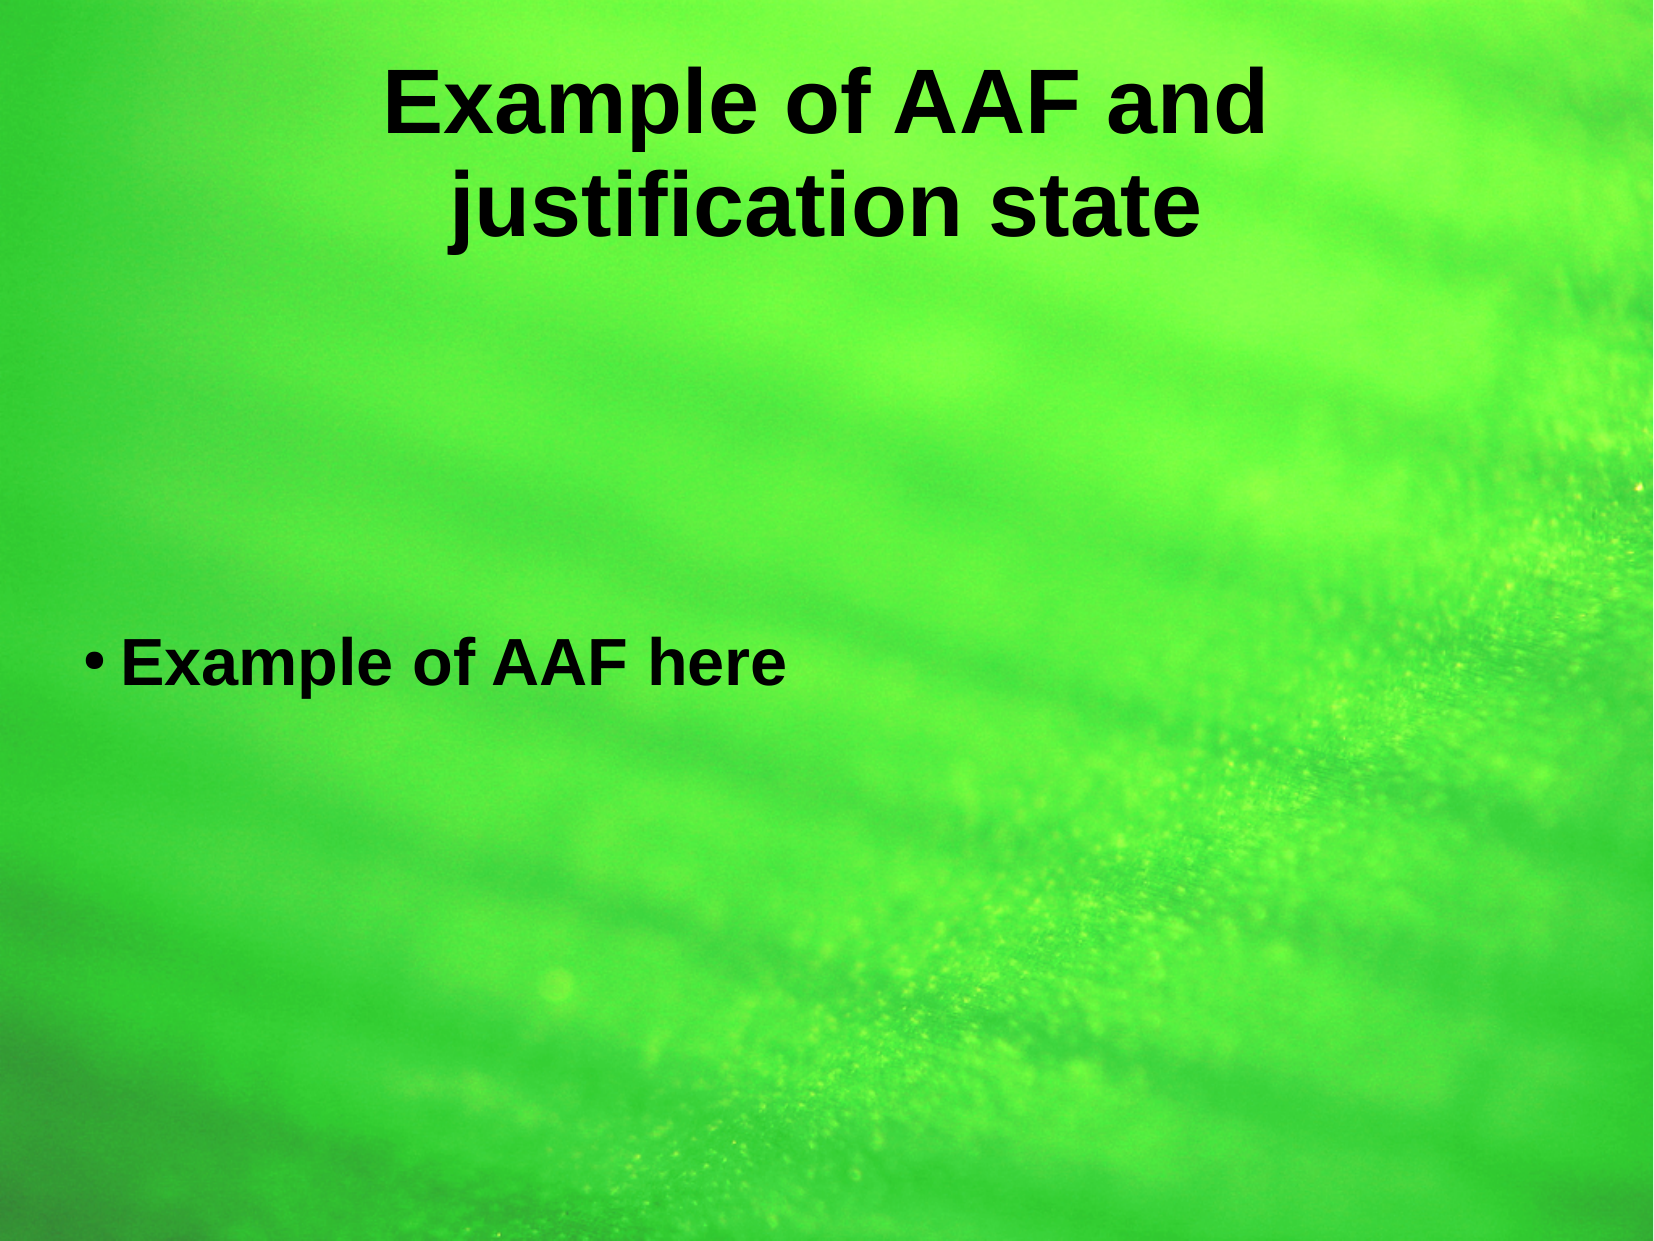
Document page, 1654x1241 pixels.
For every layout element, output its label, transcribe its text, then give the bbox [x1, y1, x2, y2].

picture [0, 0, 1654, 1241]
subtitle Example of AAF here [82, 290, 1651, 1109]
title Example of AAF and justification state [82, 49, 1571, 257]
